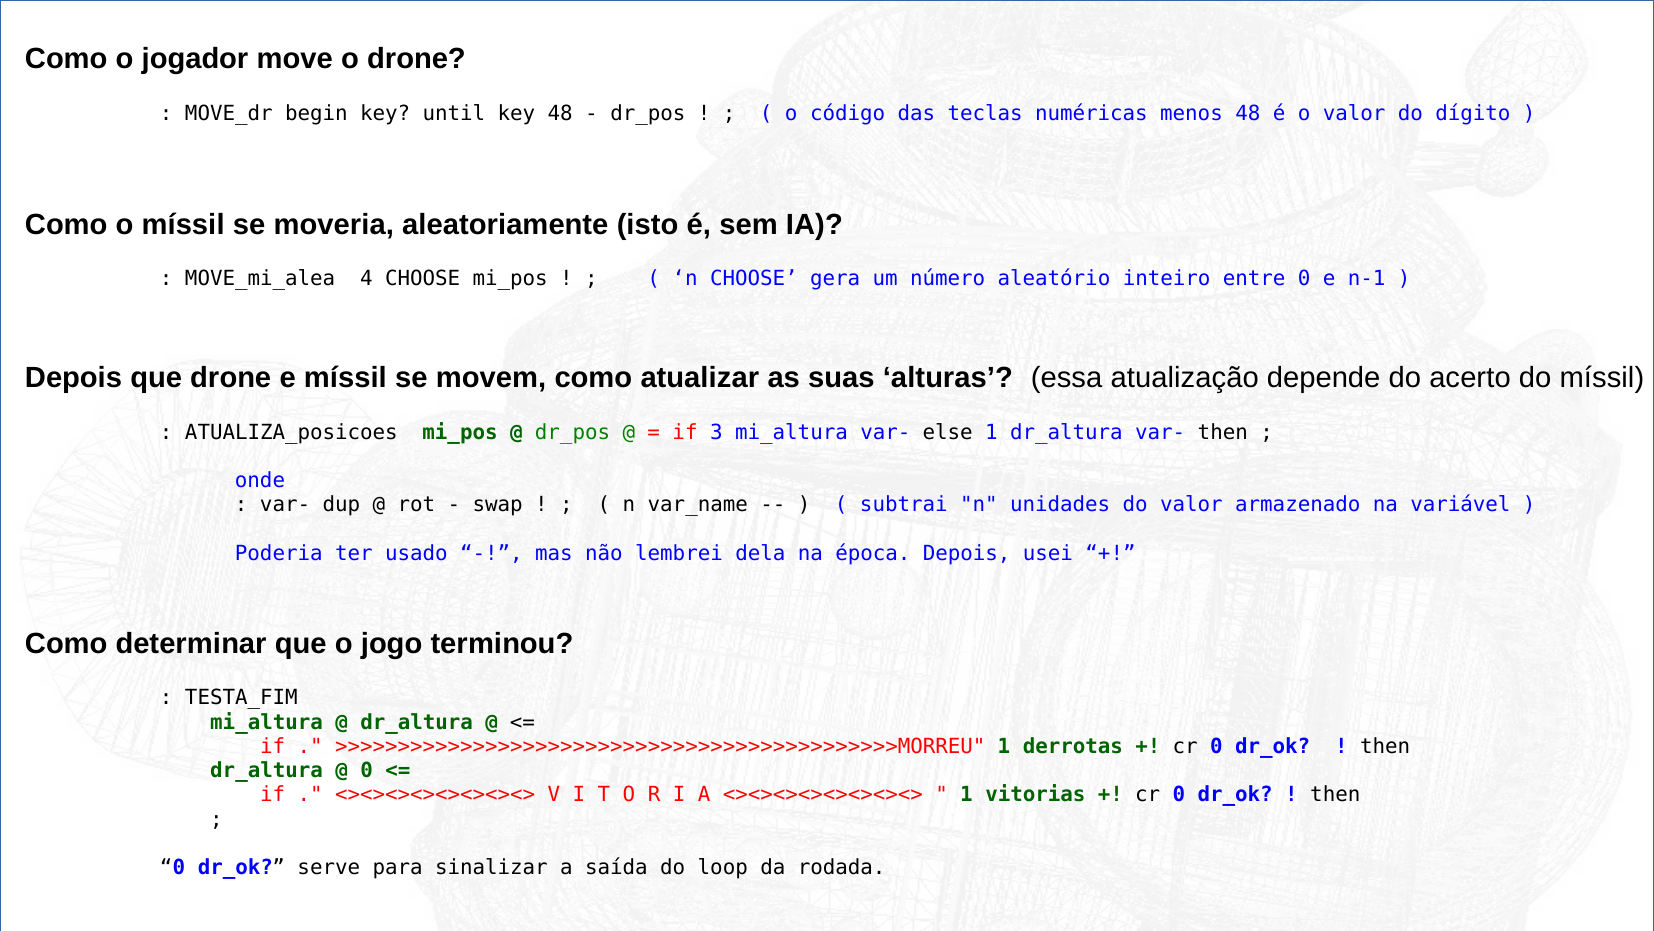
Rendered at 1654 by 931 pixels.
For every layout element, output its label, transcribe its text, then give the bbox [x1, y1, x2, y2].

text_box : ATUALIZA_posicoes mi_pos @ dr_pos @ = if 3 mi_altura var- else 1 dr_altura var- then ; onde : var- dup @ rot - swap ! ; ( n var_name -- ) ( subtrai "n" unidades do valor armazenado na variável ) Poderia ter usado “-!”, mas não lembrei dela na época. Depois, usei “+!” [145, 412, 1550, 573]
text_box : MOVE_dr begin key? until key 48 - dr_pos ! ; ( o código das teclas numéricas menos 48 é o valor do dígito ) [145, 93, 1550, 133]
text_box Como o jogador move o drone? [10, 18, 1592, 83]
text_box Como o míssil se moveria, aleatoriamente (isto é, sem IA)? [10, 184, 1592, 249]
text_box : TESTA_FIM mi_altura @ dr_altura @ <= if ." >>>>>>>>>>>>>>>>>>>>>>>>>>>>>>>>>>>>>>>>>>>>>MORREU" 1 derrotas +! cr 0 dr_ok? ! then dr_altura @ 0 <= if ." <><><><><><><><> V I T O R I A <><><><><><><><> " 1 vitorias +! cr 0 dr_ok? ! then ; “0 dr_ok?” serve para sinalizar a saída do loop da rodada. [145, 678, 1451, 888]
text_box Como determinar que o jogo terminou? [10, 603, 1592, 668]
text_box : MOVE_mi_alea 4 CHOOSE mi_pos ! ; ( ‘n CHOOSE’ gera um número aleatório inteiro entre 0 e n-1 ) [145, 258, 1426, 299]
text_box Depois que drone e míssil se movem, como atualizar as suas ‘alturas’? (essa atualização depende do acerto do míssil) [10, 337, 1654, 402]
